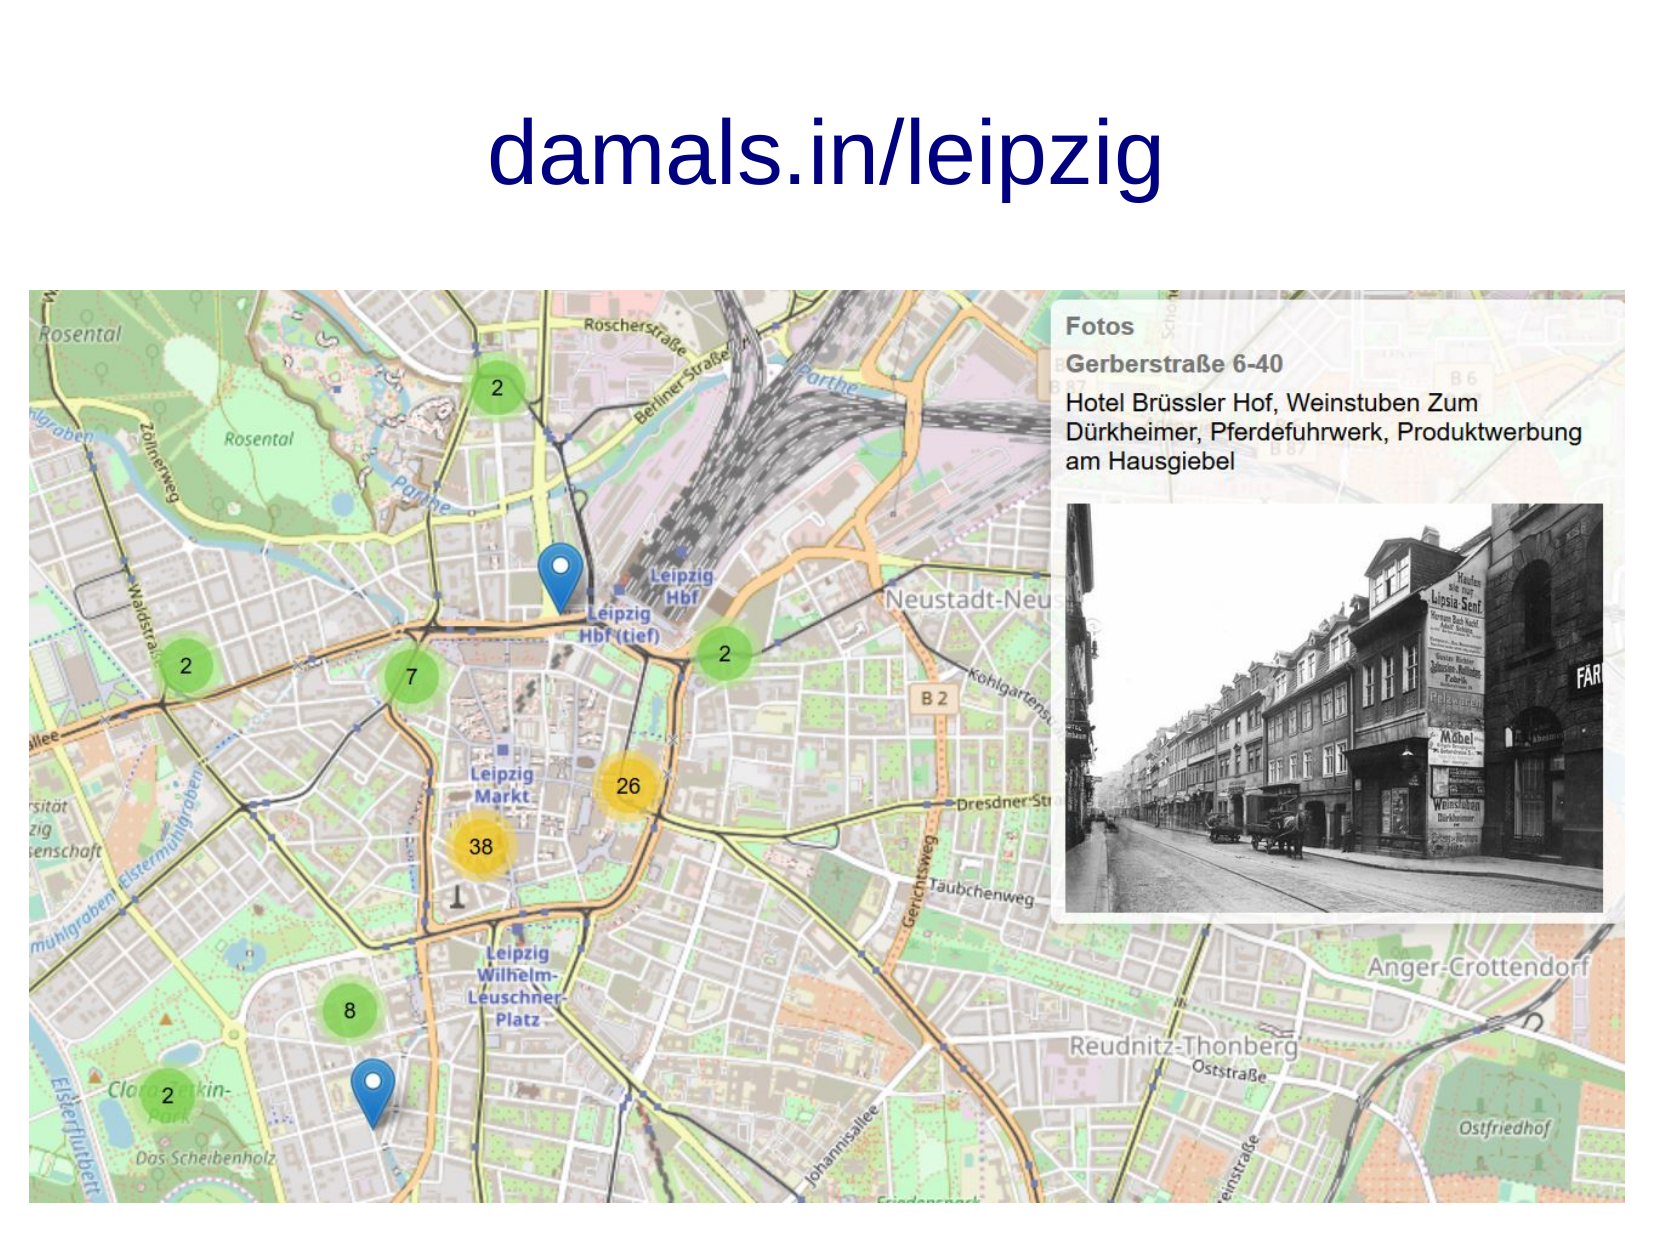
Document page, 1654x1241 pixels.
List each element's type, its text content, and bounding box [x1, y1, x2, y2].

title damals.in/leipzig [82, 49, 1571, 257]
picture [29, 290, 1625, 1203]
